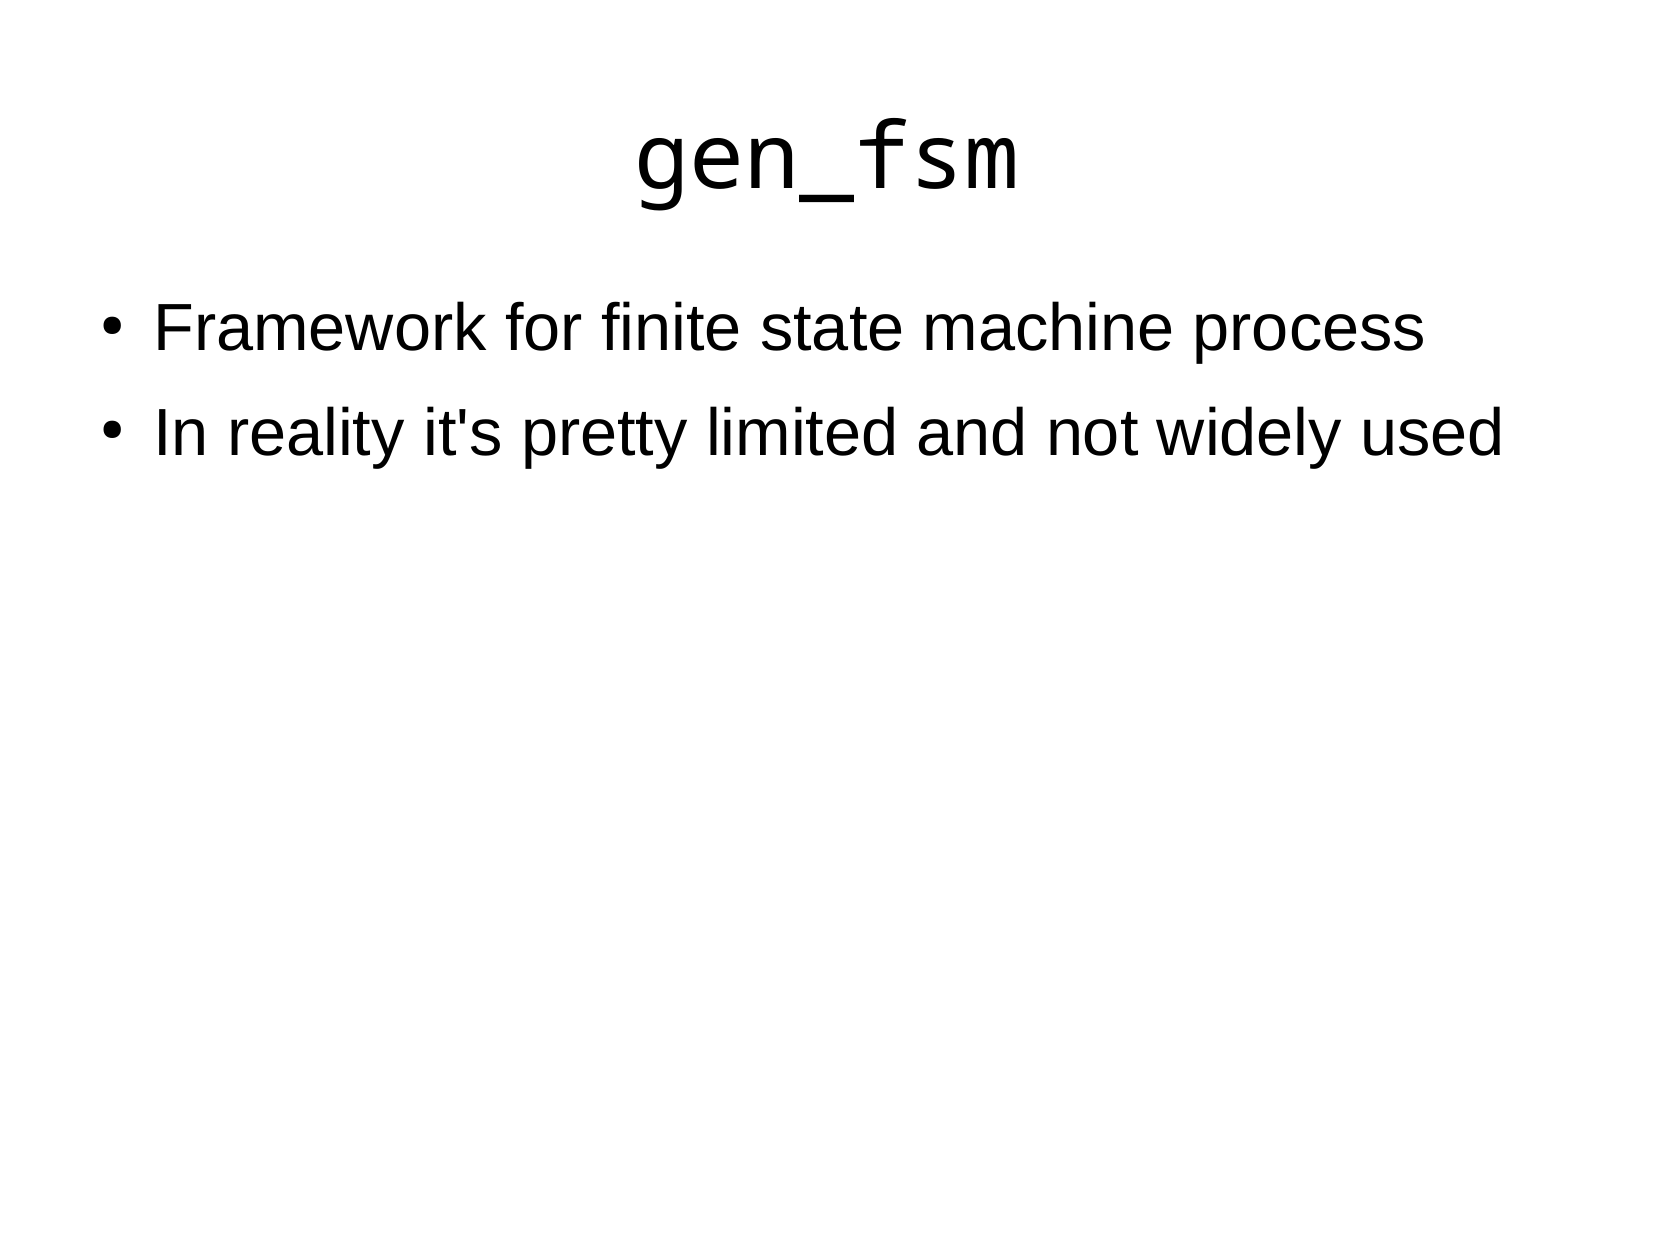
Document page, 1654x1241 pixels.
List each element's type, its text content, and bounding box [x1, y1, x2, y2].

list Framework for finite state machine process In reality it's pretty limited and not widely used [82, 290, 1571, 1010]
title gen_fsm [82, 49, 1571, 257]
